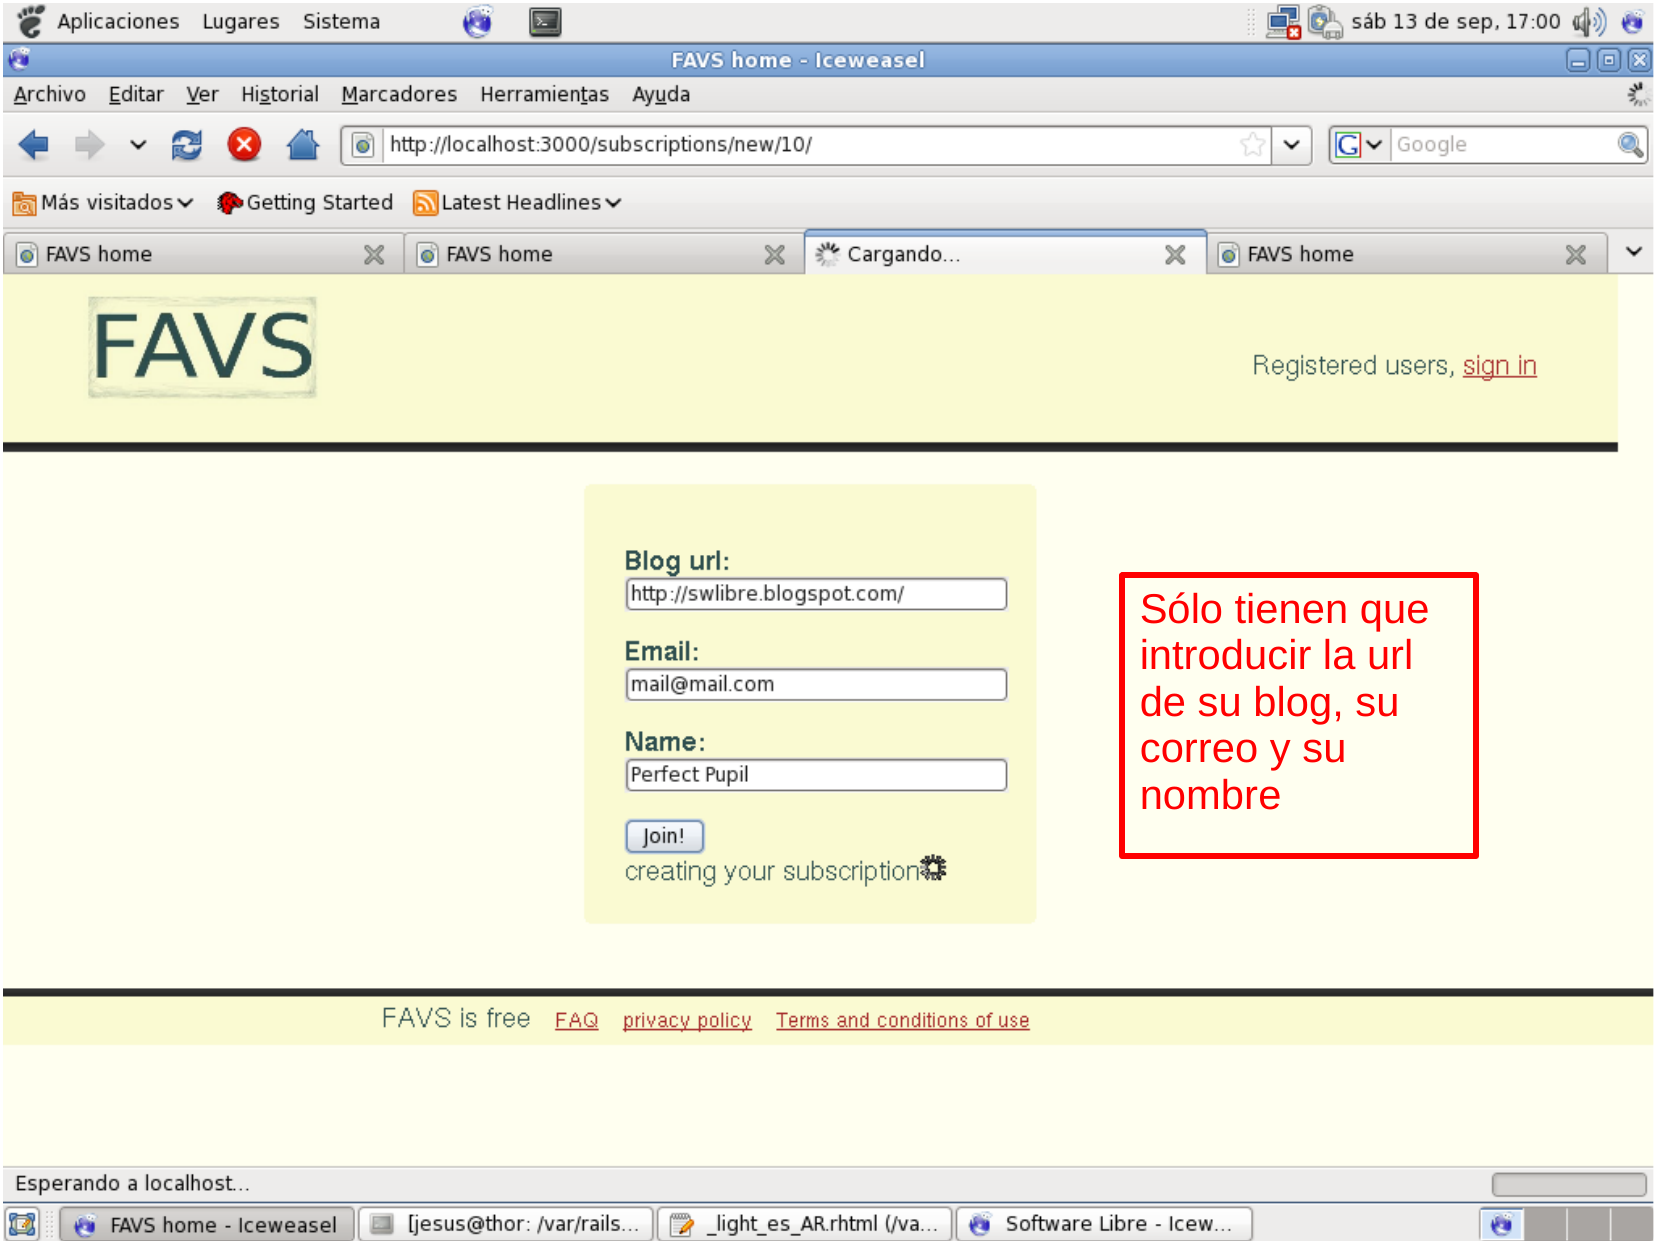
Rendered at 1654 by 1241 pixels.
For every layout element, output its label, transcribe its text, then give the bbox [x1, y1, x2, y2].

text_box Sólo tienen que introducir la url de su blog, su correo y su nombre [1122, 575, 1477, 857]
picture [3, 3, 1654, 1241]
